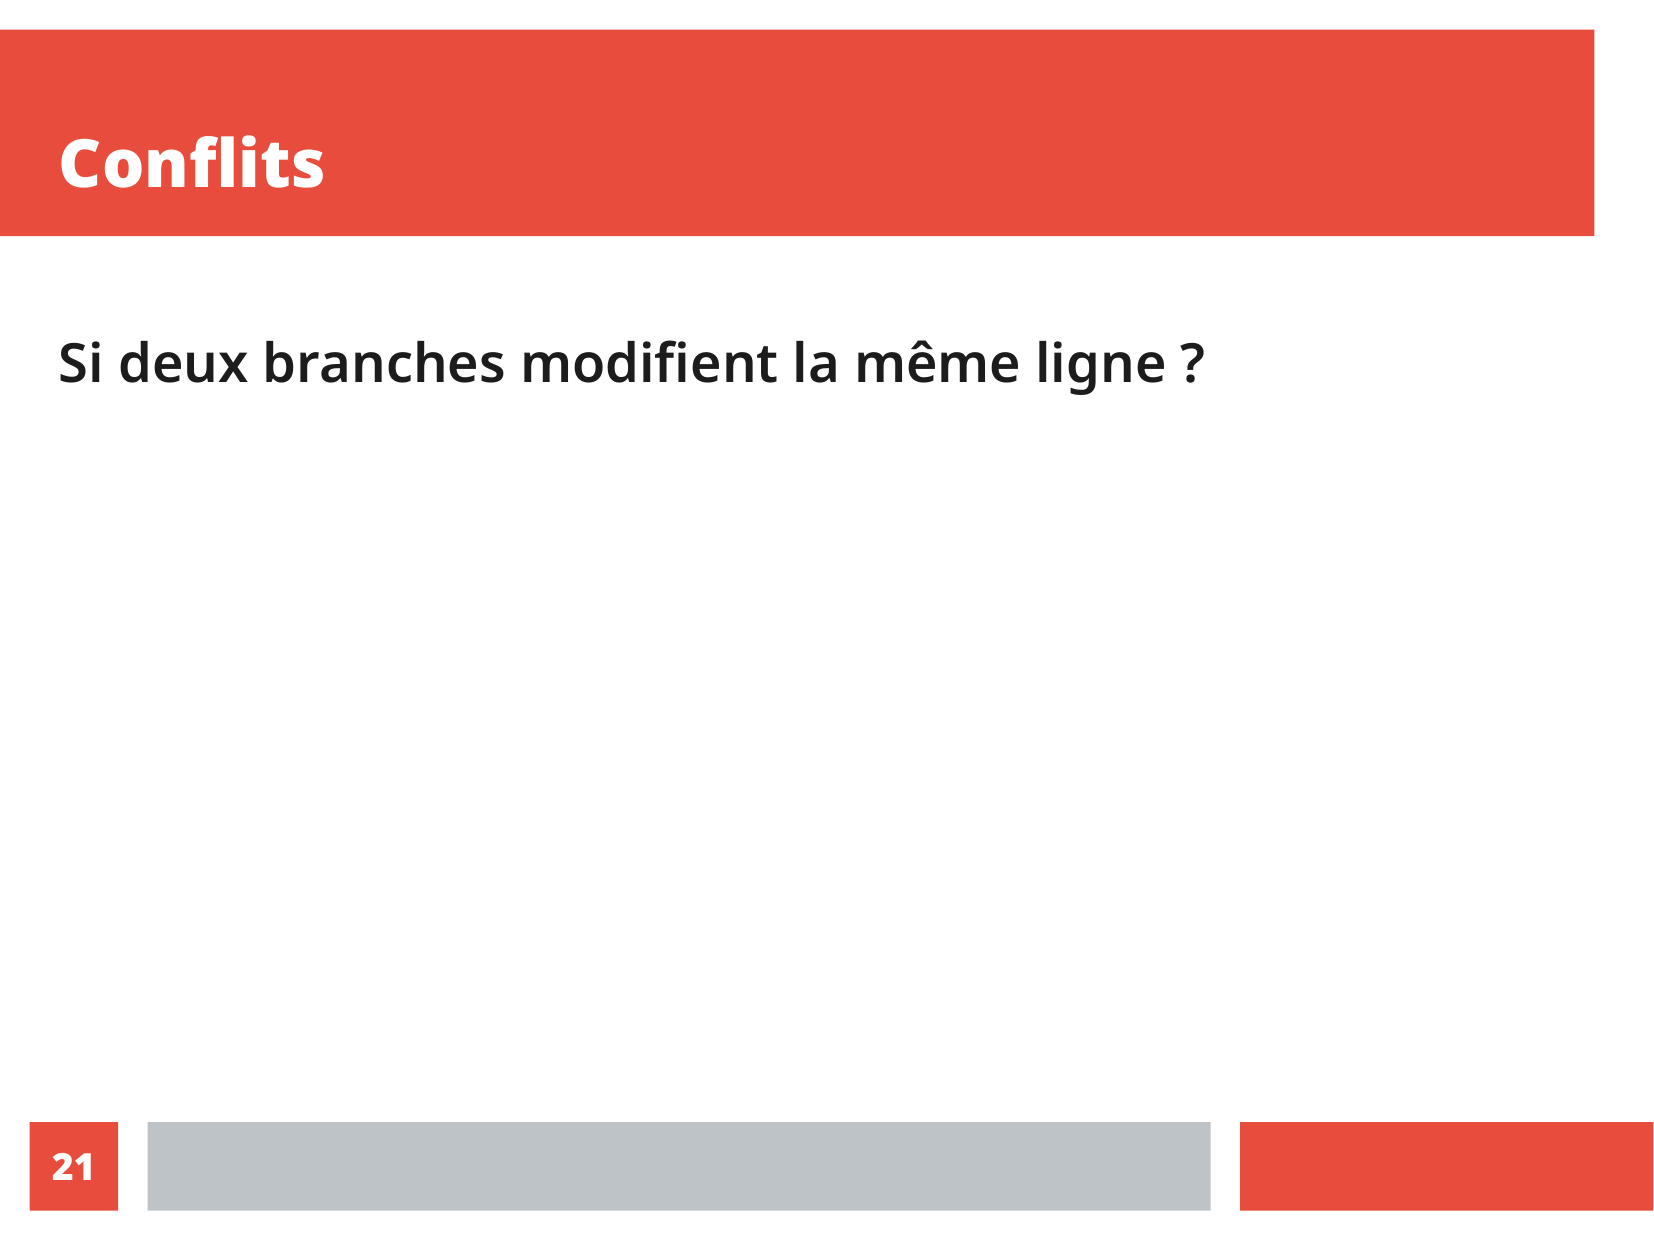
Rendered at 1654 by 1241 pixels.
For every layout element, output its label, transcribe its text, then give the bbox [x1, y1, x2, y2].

title Conflits [59, 59, 1595, 207]
list Si deux branches modifient la même ligne ? [59, 324, 1565, 1093]
